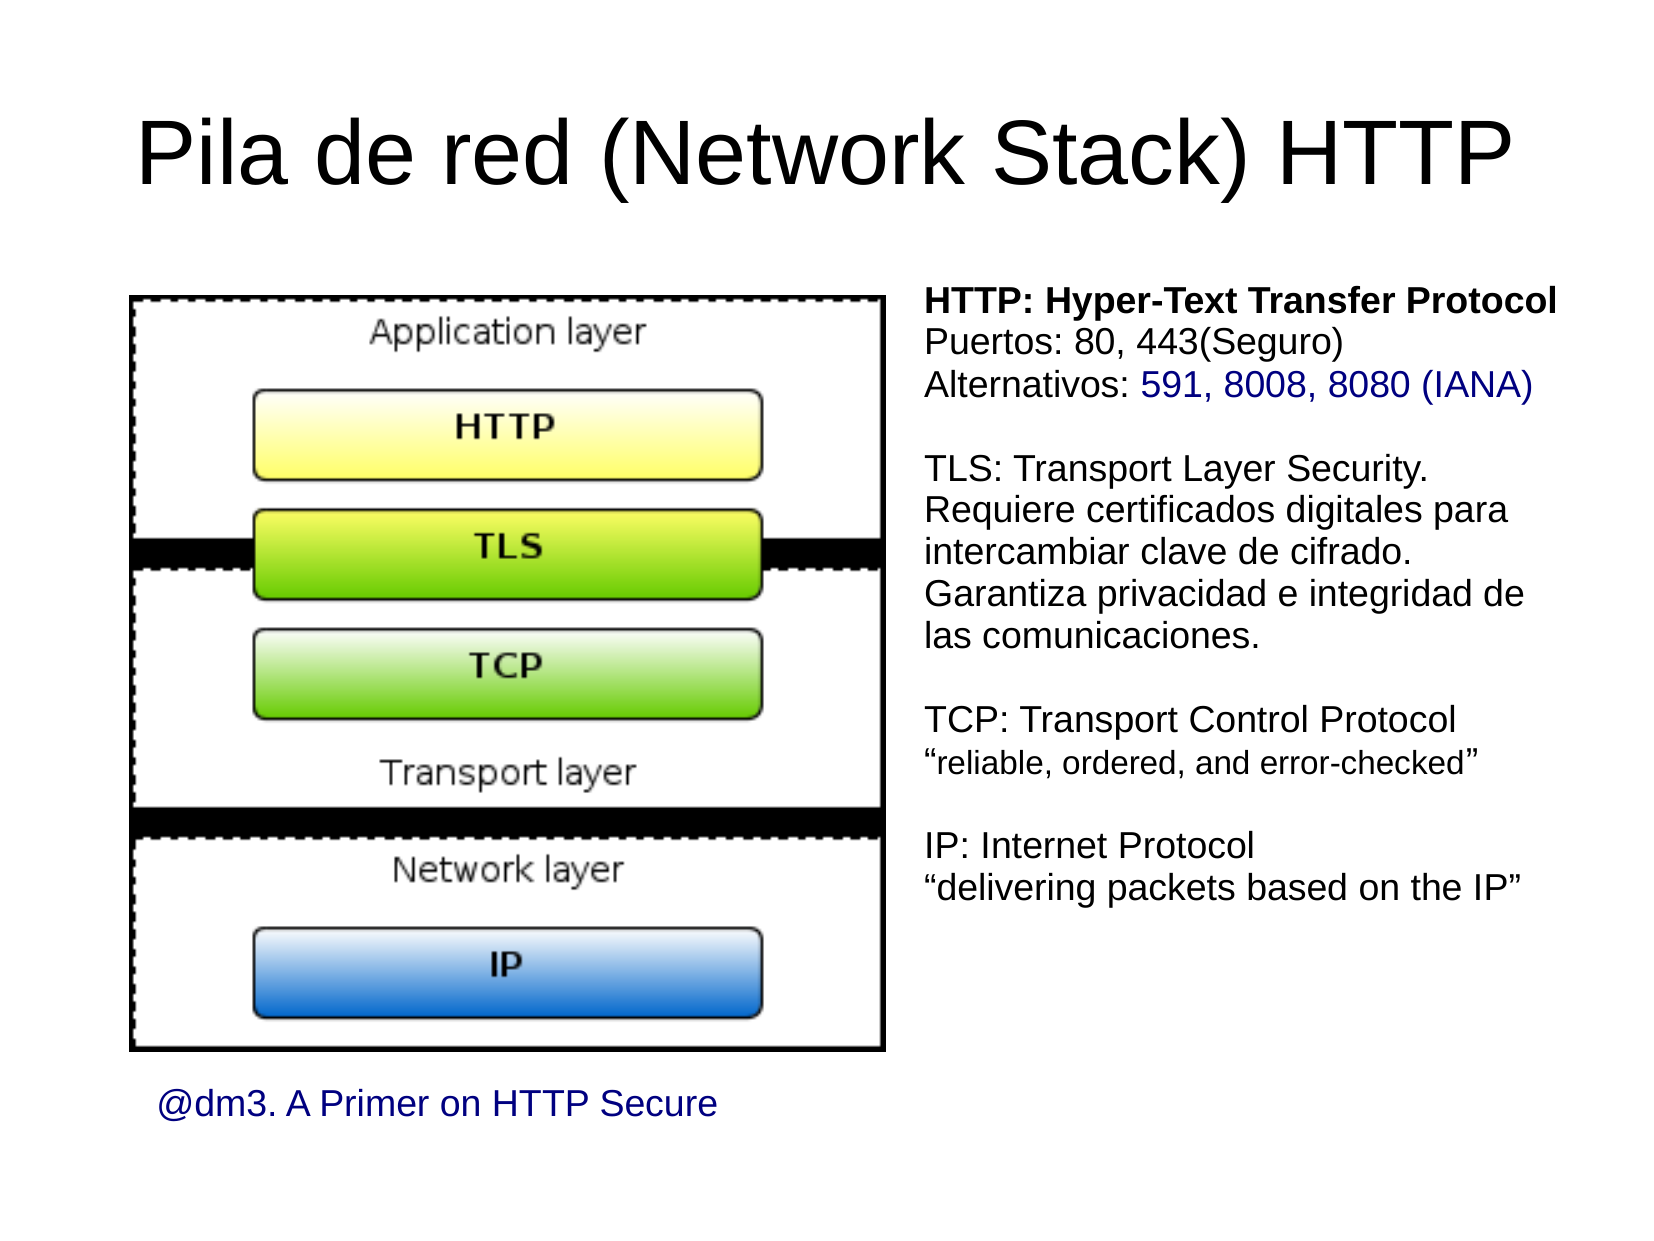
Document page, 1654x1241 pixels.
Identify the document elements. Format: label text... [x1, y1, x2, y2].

text_box @dm3. A Primer on HTTP Secure [141, 1074, 886, 1132]
text_box HTTP: Hyper-Text Transfer Protocol Puertos: 80, 443(Seguro) Alternativos: 591, 8008, 8080 (IANA) TLS: Transport Layer Security. Requiere certificados digitales para intercambiar clave de cifrado. Garantiza privacidad e integridad de las comunicaciones. TCP: Transport Control Protocol “reliable, ordered, and error-checked” IP: Internet Protocol “delivering packets based on the IP” [909, 271, 1595, 910]
picture [129, 295, 886, 1052]
title Pila de red (Network Stack) HTTP [82, 49, 1571, 257]
